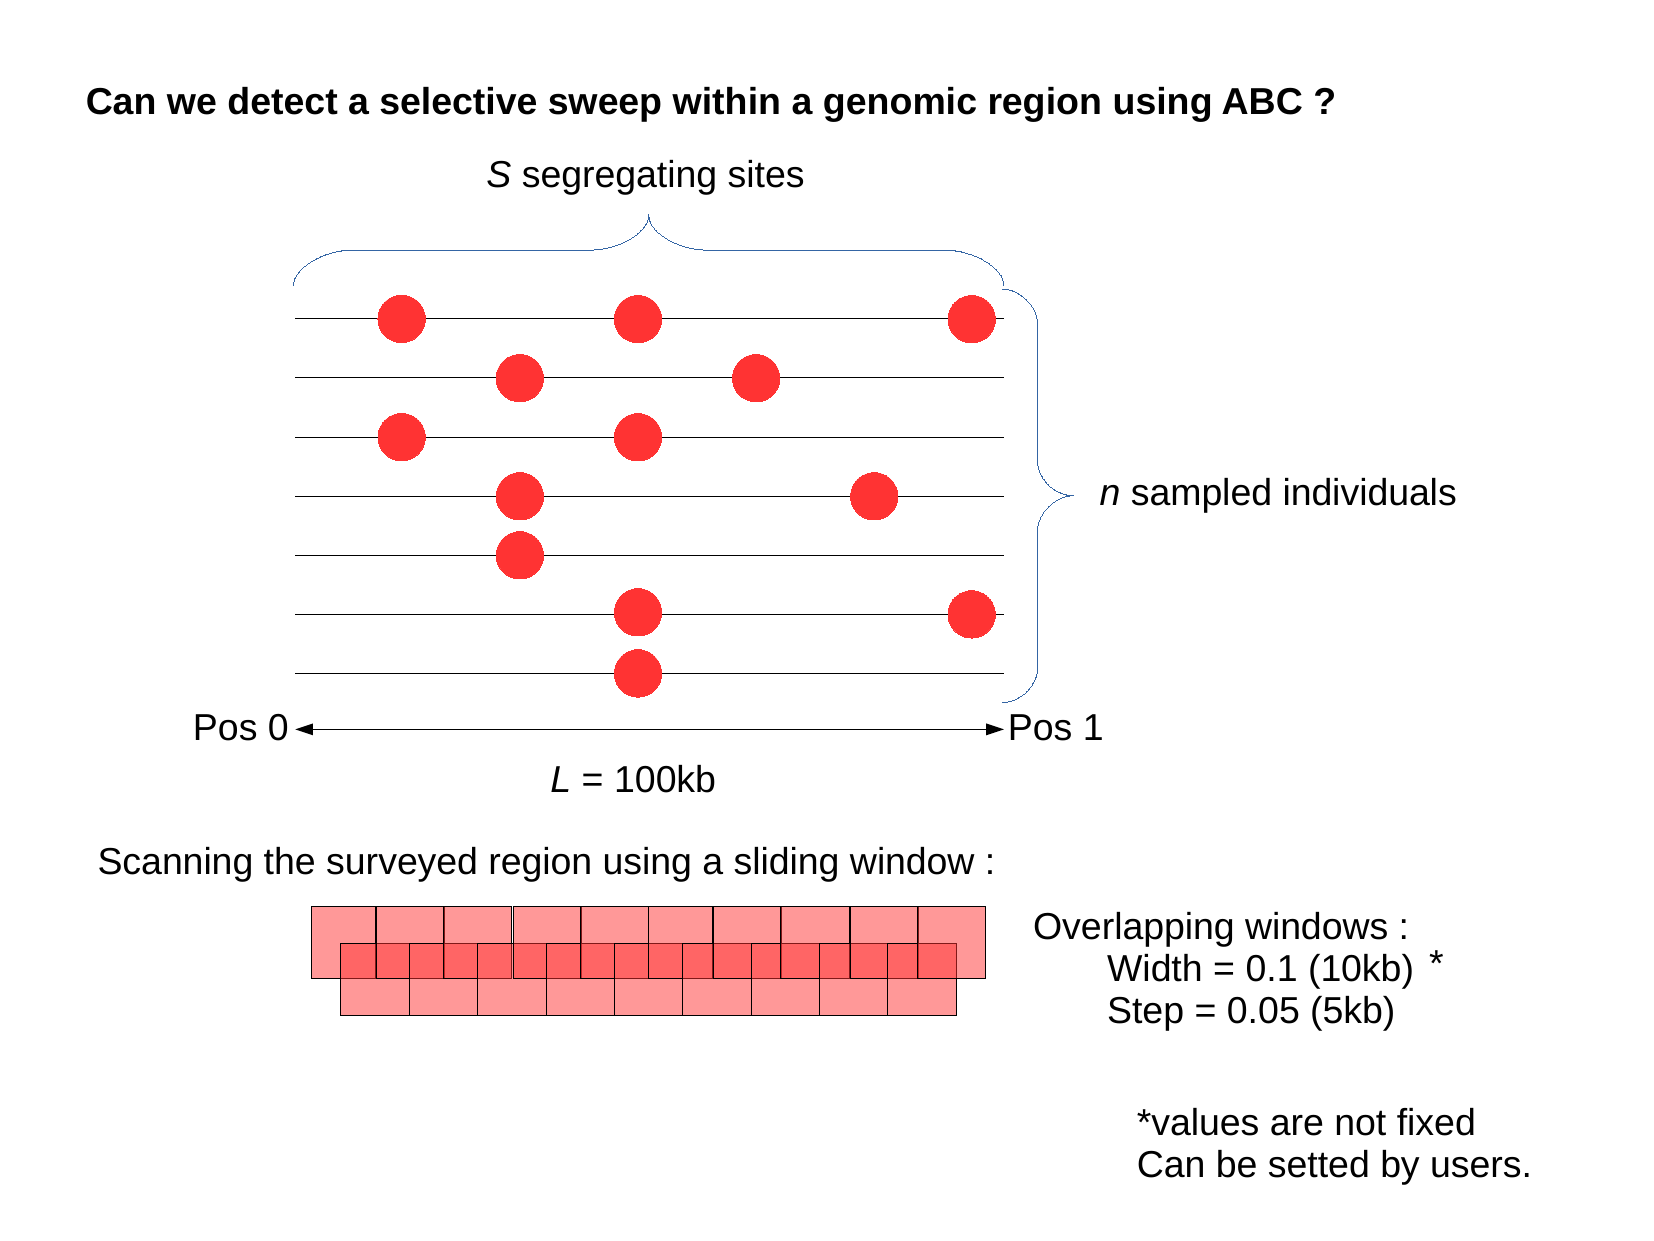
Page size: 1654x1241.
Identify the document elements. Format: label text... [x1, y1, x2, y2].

text_box n sampled individuals [1084, 464, 1472, 522]
text_box [614, 649, 662, 698]
text_box [311, 906, 986, 1016]
text_box L = 100kb [535, 750, 731, 808]
text_box Scanning the surveyed region using a sliding window : [82, 832, 1011, 890]
text_box [614, 295, 662, 343]
text_box [496, 472, 544, 520]
text_box Pos 1 [993, 699, 1119, 756]
text_box [378, 413, 426, 461]
text_box S segregating sites [471, 145, 820, 203]
text_box [377, 295, 426, 343]
text_box Overlapping windows : Width = 0.1 (10kb) Step = 0.05 (5kb) [1018, 898, 1430, 1040]
text_box Pos 0 [178, 699, 304, 756]
text_box [496, 531, 544, 579]
text_box [850, 472, 898, 520]
text_box Can we detect a selective sweep within a genomic region using ABC ? [70, 73, 1353, 130]
text_box [614, 588, 662, 636]
text_box [948, 590, 996, 639]
text_box [948, 295, 996, 343]
text_box [732, 354, 780, 402]
text_box [496, 354, 544, 402]
text_box [614, 413, 662, 461]
text_box *values are not fixed Can be setted by users. [1122, 1094, 1654, 1193]
